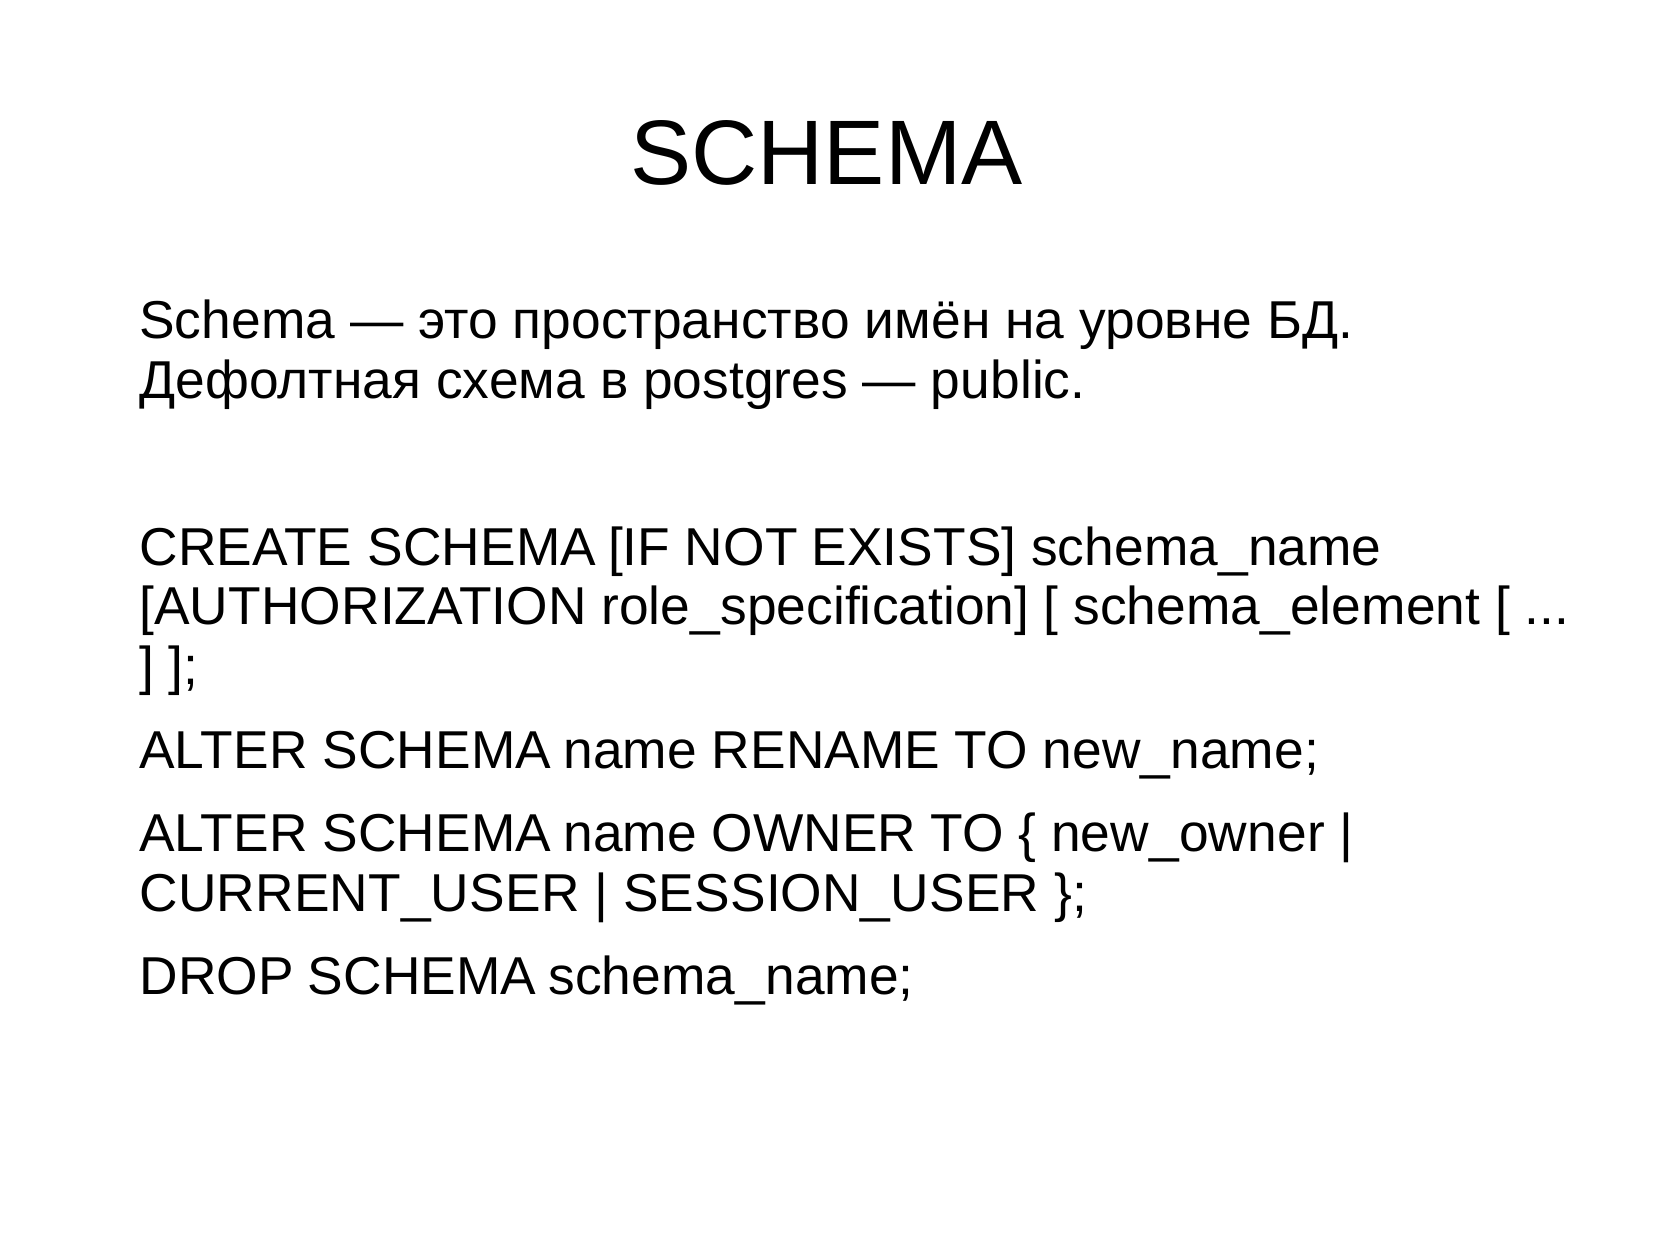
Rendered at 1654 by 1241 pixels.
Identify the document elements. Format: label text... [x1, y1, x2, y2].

title SCHEMA [82, 49, 1571, 257]
list Schema — это пространство имён на уровне БД. Дефолтная схема в postgres — public. CREATE SCHEMA [IF NOT EXISTS] schema_name [AUTHORIZATION role_specification] [ schema_element [ ... ] ]; ALTER SCHEMA name RENAME TO new_name; ALTER SCHEMA name OWNER TO { new_owner | CURRENT_USER | SESSION_USER }; DROP SCHEMA schema_name; [82, 290, 1571, 1010]
